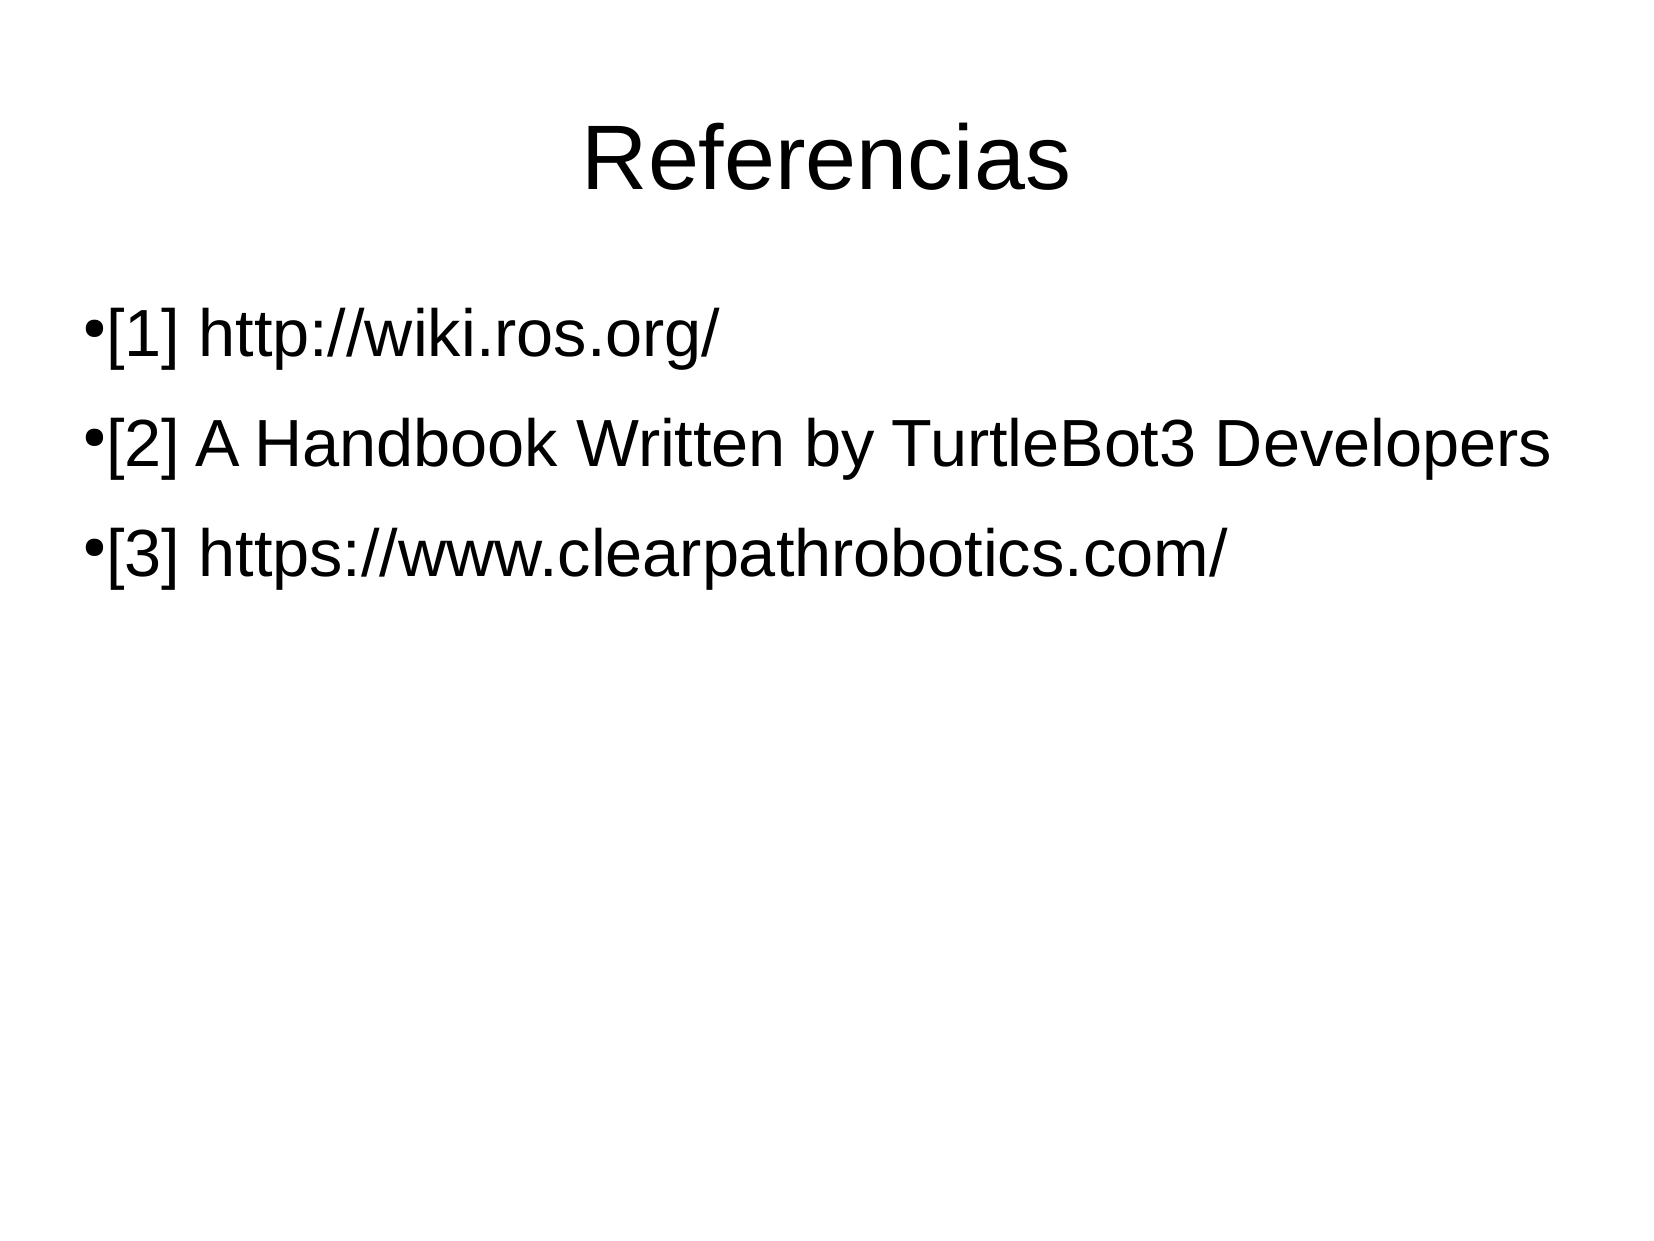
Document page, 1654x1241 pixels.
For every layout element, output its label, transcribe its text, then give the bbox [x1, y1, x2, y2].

list [1] http://wiki.ros.org/ [2] A Handbook Written by TurtleBot3 Developers [3] https://www.clearpathrobotics.com/ [82, 290, 1571, 1010]
title Referencias [82, 49, 1571, 257]
